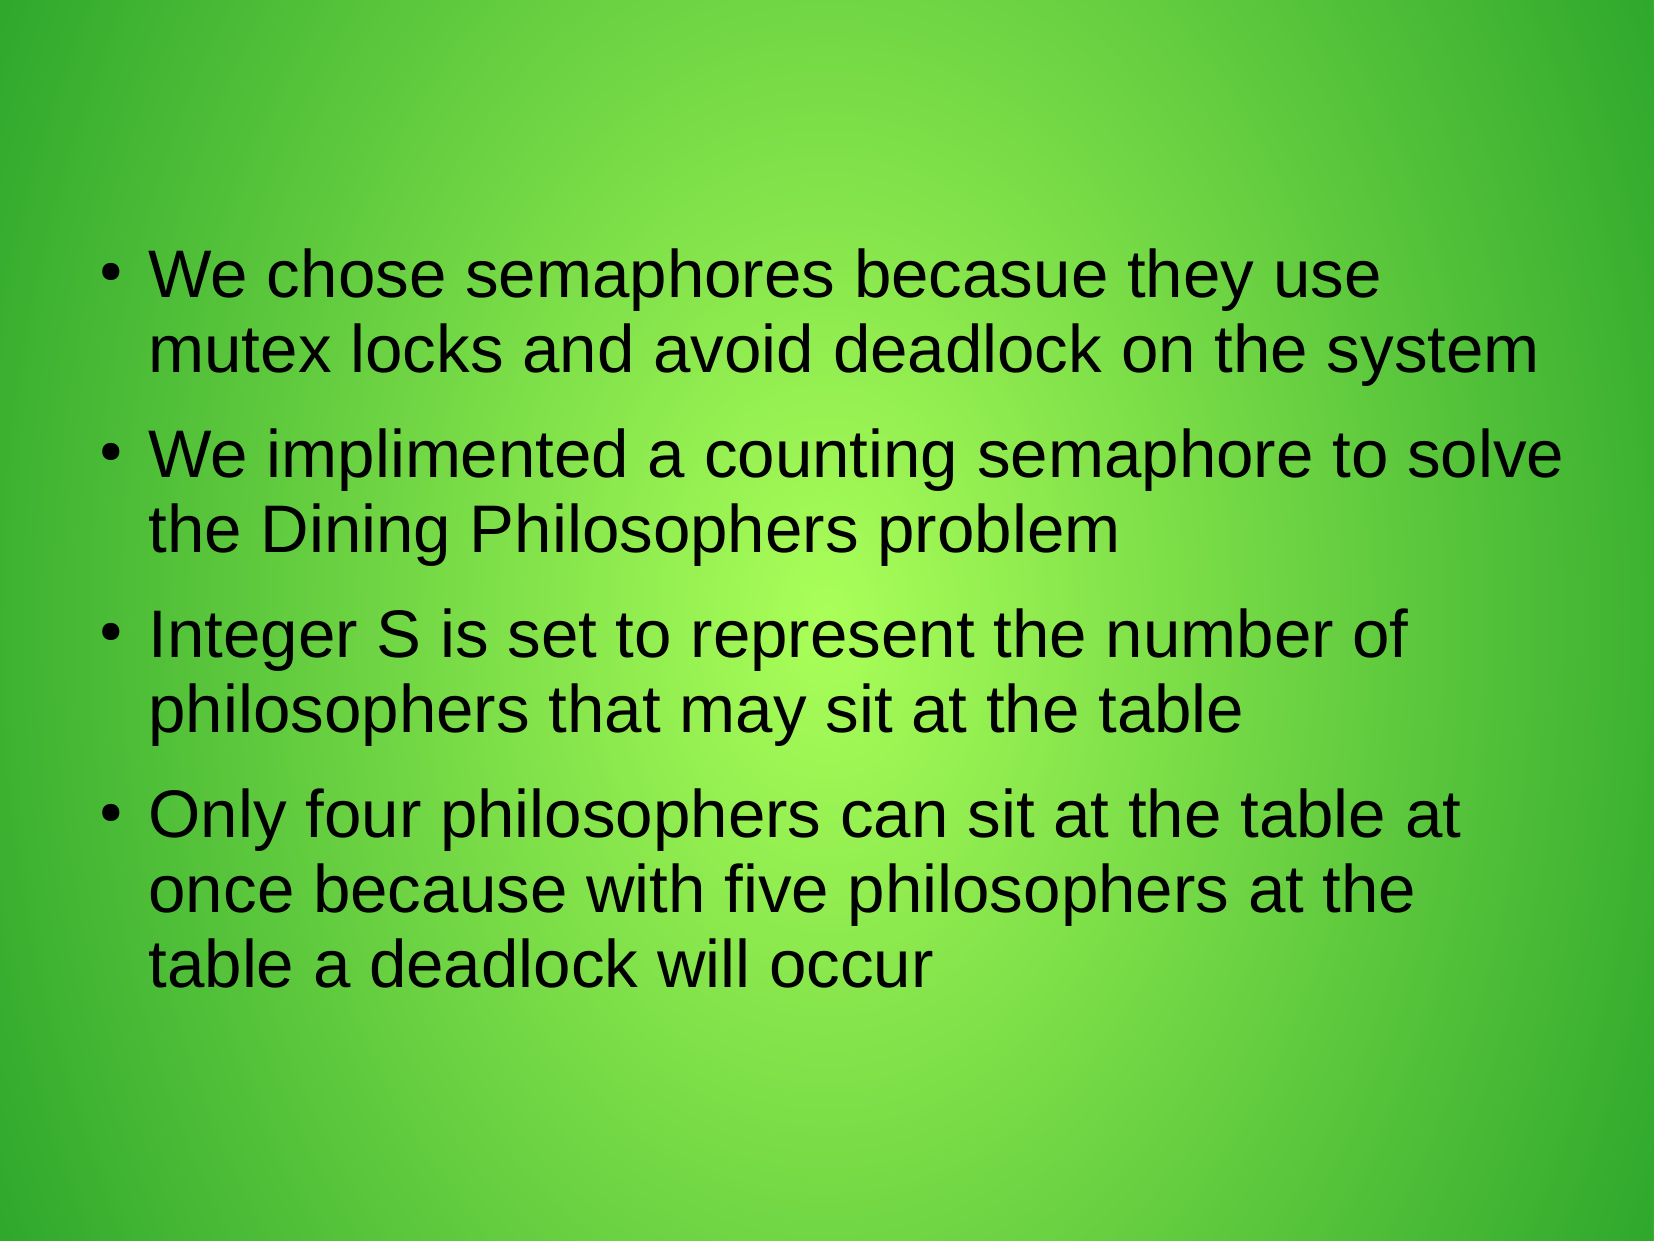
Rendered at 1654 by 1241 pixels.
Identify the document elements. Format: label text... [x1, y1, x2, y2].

list We chose semaphores becasue they use mutex locks and avoid deadlock on the system We implimented a counting semaphore to solve the Dining Philosophers problem Integer S is set to represent the number of philosophers that may sit at the table Only four philosophers can sit at the table at once because with five philosophers at the table a deadlock will occur [82, 236, 1571, 1019]
